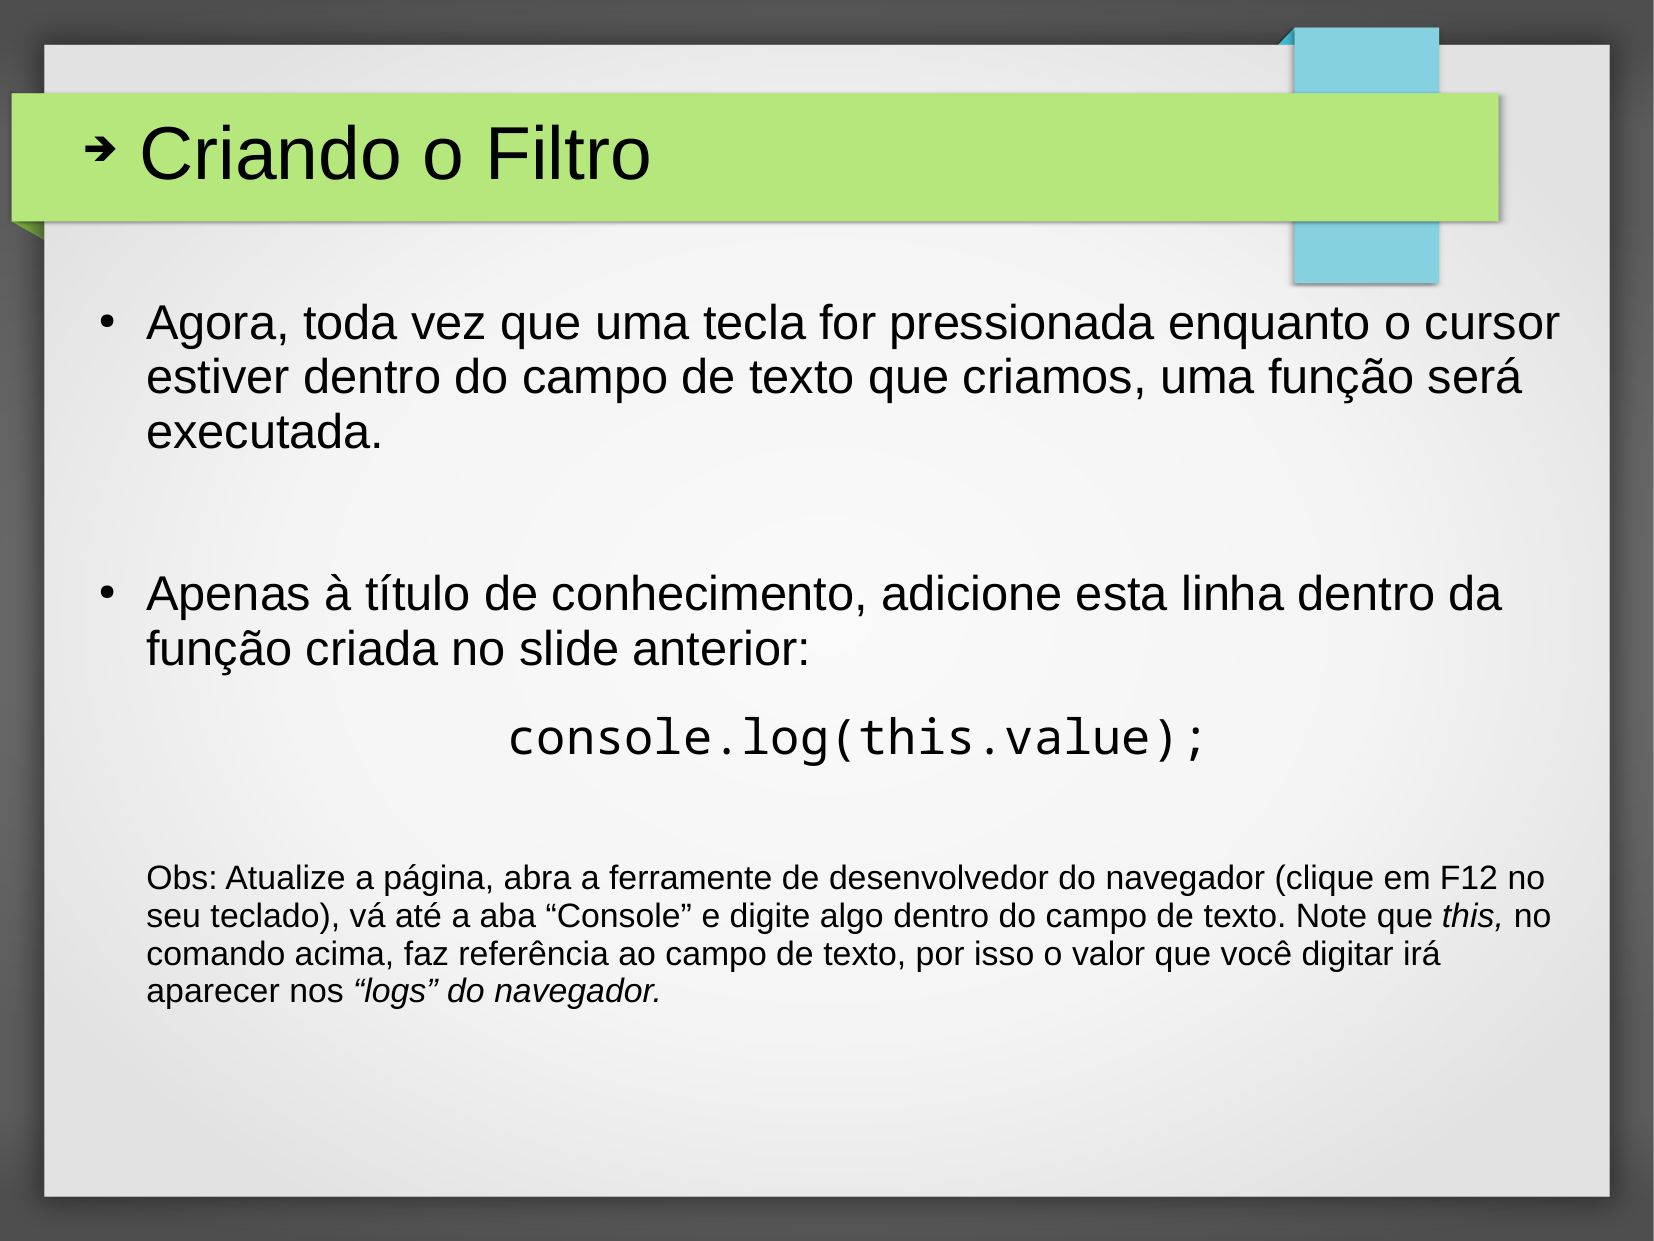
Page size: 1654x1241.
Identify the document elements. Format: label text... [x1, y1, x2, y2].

list Agora, toda vez que uma tecla for pressionada enquanto o cursor estiver dentro do campo de texto que criamos, uma função será executada. Apenas à título de conhecimento, adicione esta linha dentro da função criada no slide anterior: console.log(this.value); Obs: Atualize a página, abra a ferramente de desenvolvedor do navegador (clique em F12 no seu teclado), vá até a aba “Console” e digite algo dentro do campo de texto. Note que this, no comando acima, faz referência ao campo de texto, por isso o valor que você digitar irá aparecer nos “logs” do navegador. [82, 295, 1571, 1015]
text_box [659, 565, 1002, 678]
picture [0, 0, 1654, 1241]
title Criando o Filtro [82, 94, 1264, 213]
